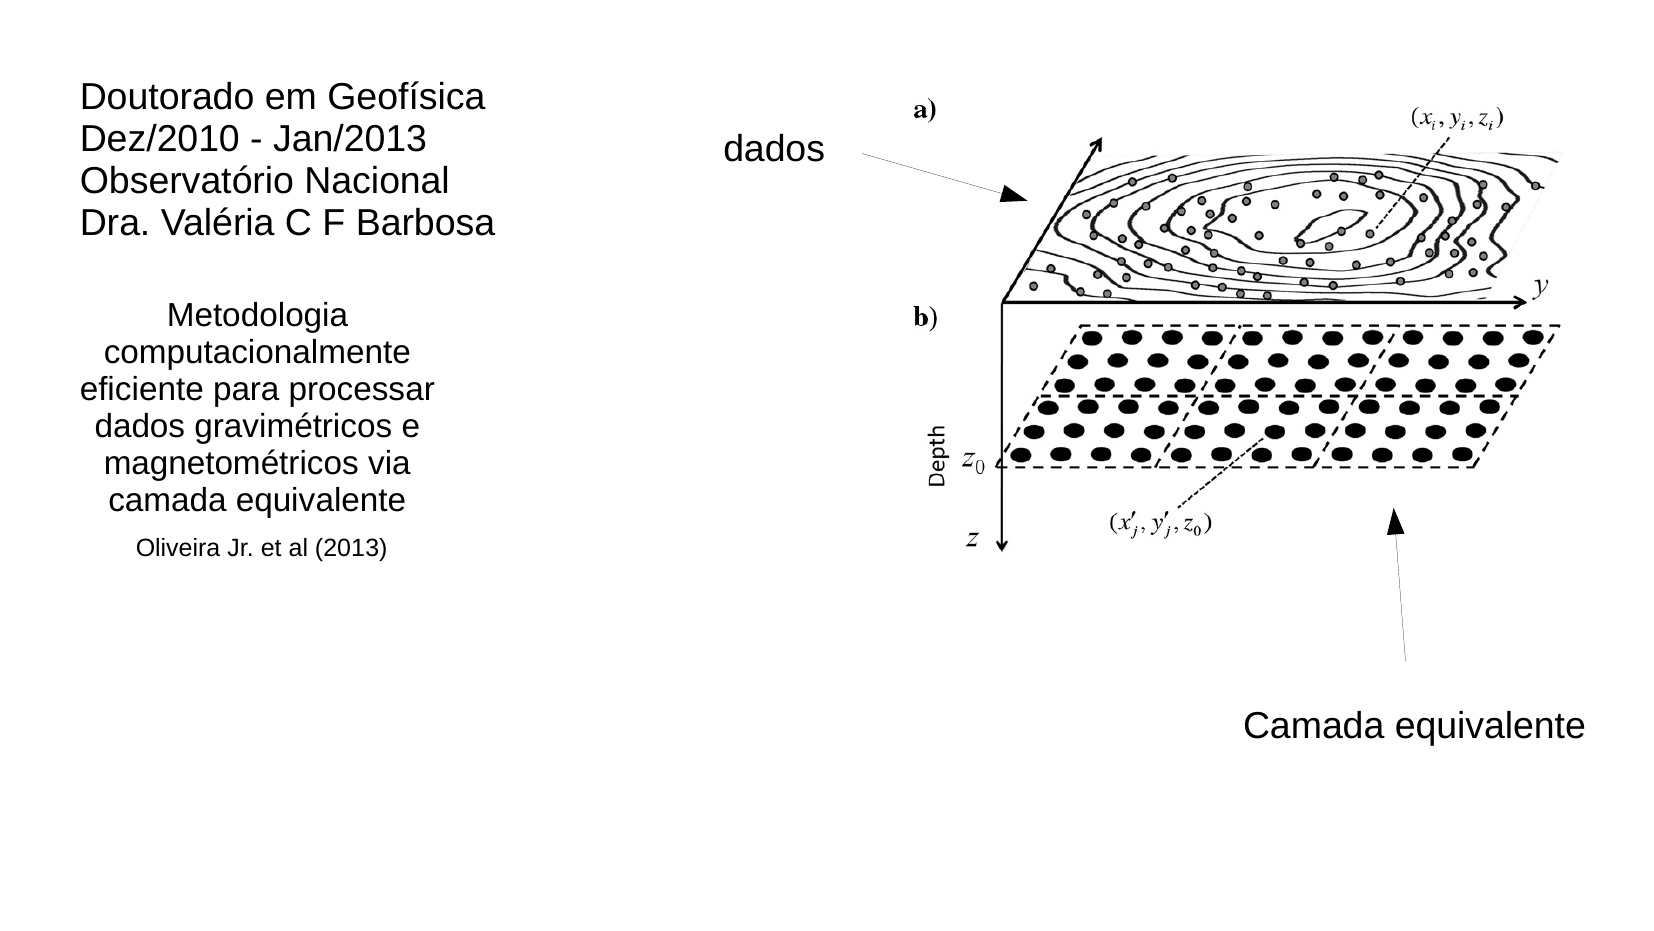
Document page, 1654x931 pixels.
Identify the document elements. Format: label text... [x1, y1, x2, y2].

text_box Oliveira Jr. et al (2013) [82, 526, 442, 574]
text_box dados [708, 120, 841, 178]
text_box Metodologia computacionalmente eficiente para processar dados gravimétricos e magnetométricos via camada equivalente [64, 289, 485, 527]
text_box Camada equivalente [1228, 696, 1601, 754]
picture [909, 94, 1567, 556]
text_box Doutorado em Geofísica Dez/2010 - Jan/2013 Observatório Nacional Dra. Valéria C F Barbosa [64, 67, 559, 251]
